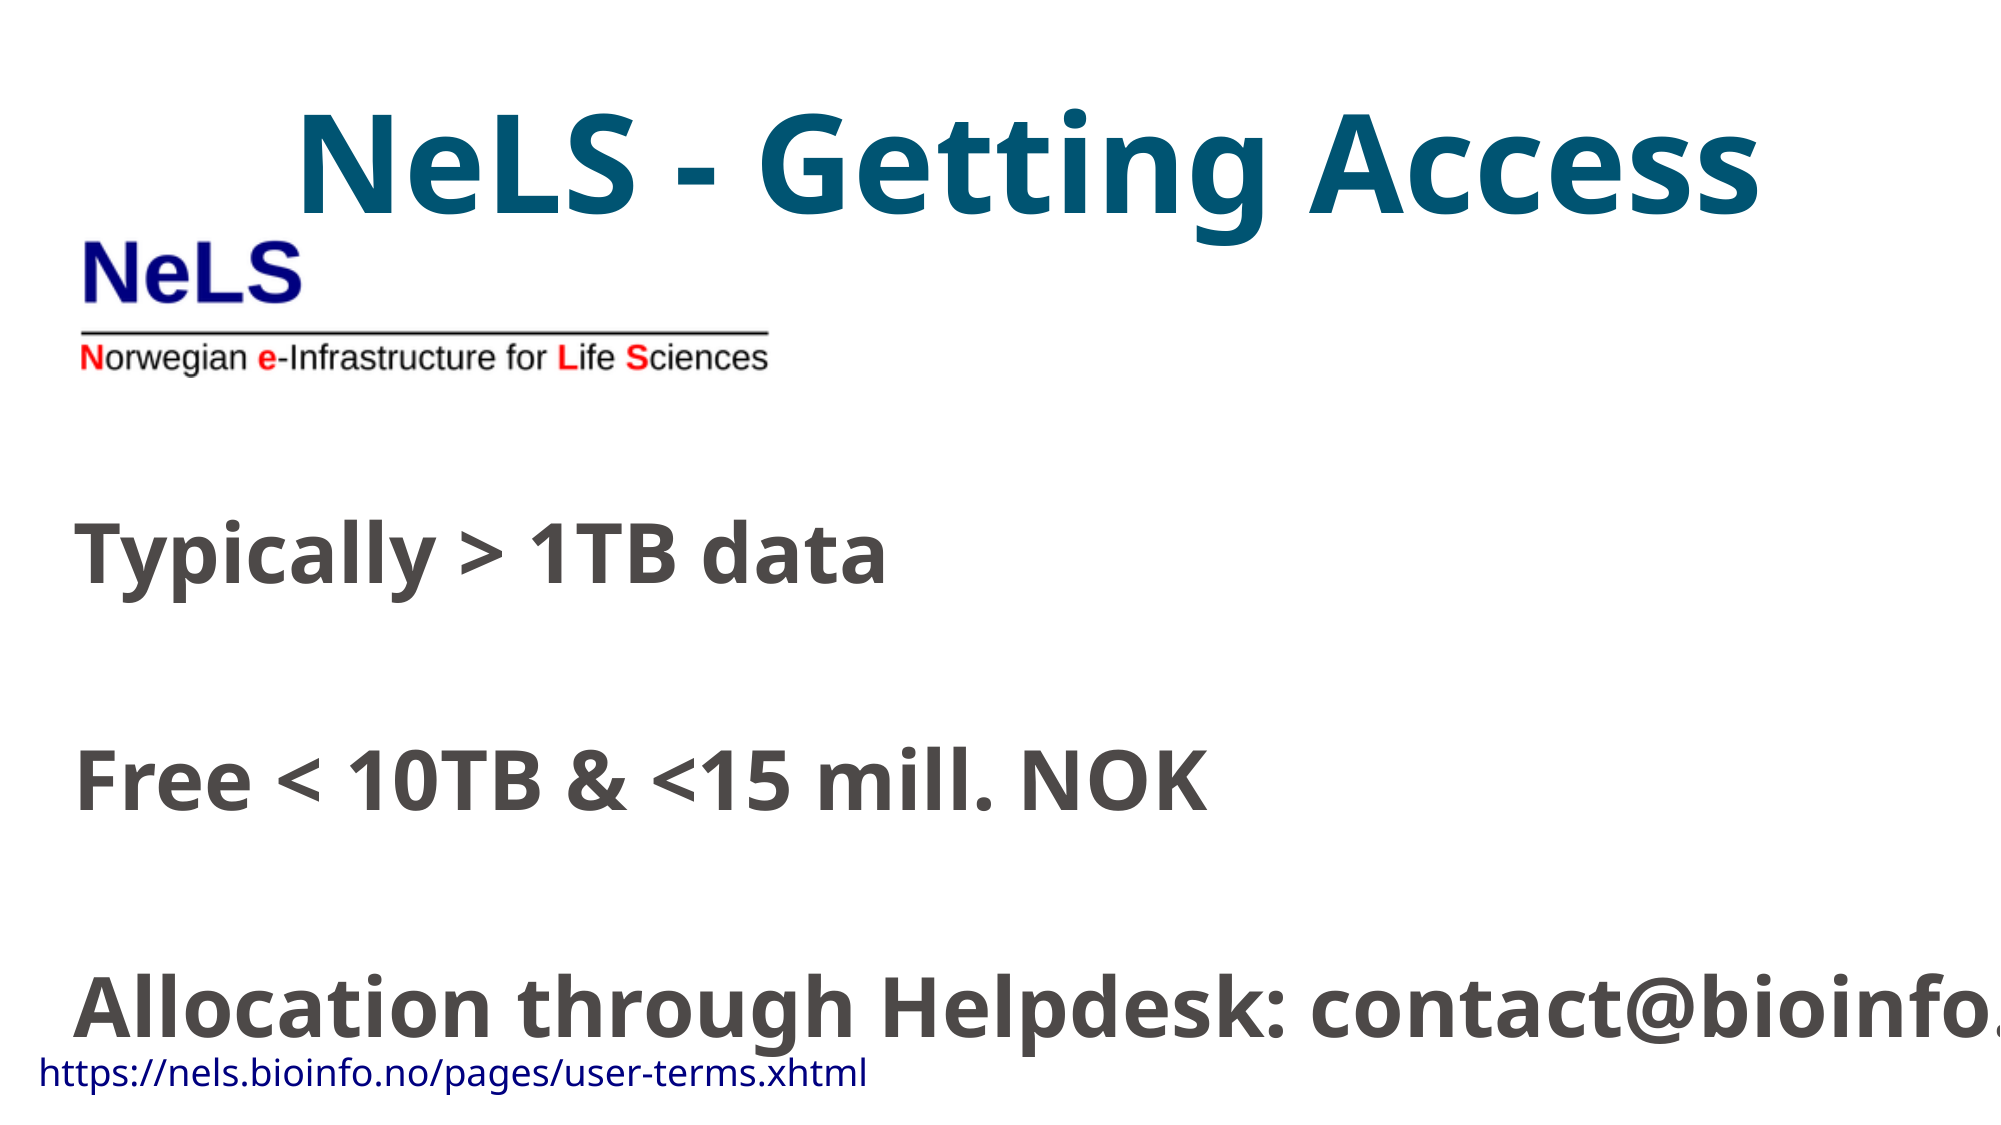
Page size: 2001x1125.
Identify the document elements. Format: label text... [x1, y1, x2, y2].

picture [80, 224, 771, 378]
text_box Typically > 1TB data Free < 10TB & <15 mill. NOK Allocation through Helpdesk: contact@bioinfo.no Direct upload through Norseq facilities [59, 259, 1884, 1025]
text_box https://nels.bioinfo.no/pages/user-terms.xhtml [23, 1039, 993, 1125]
text_box NeLS - Getting Access [277, 59, 1601, 212]
